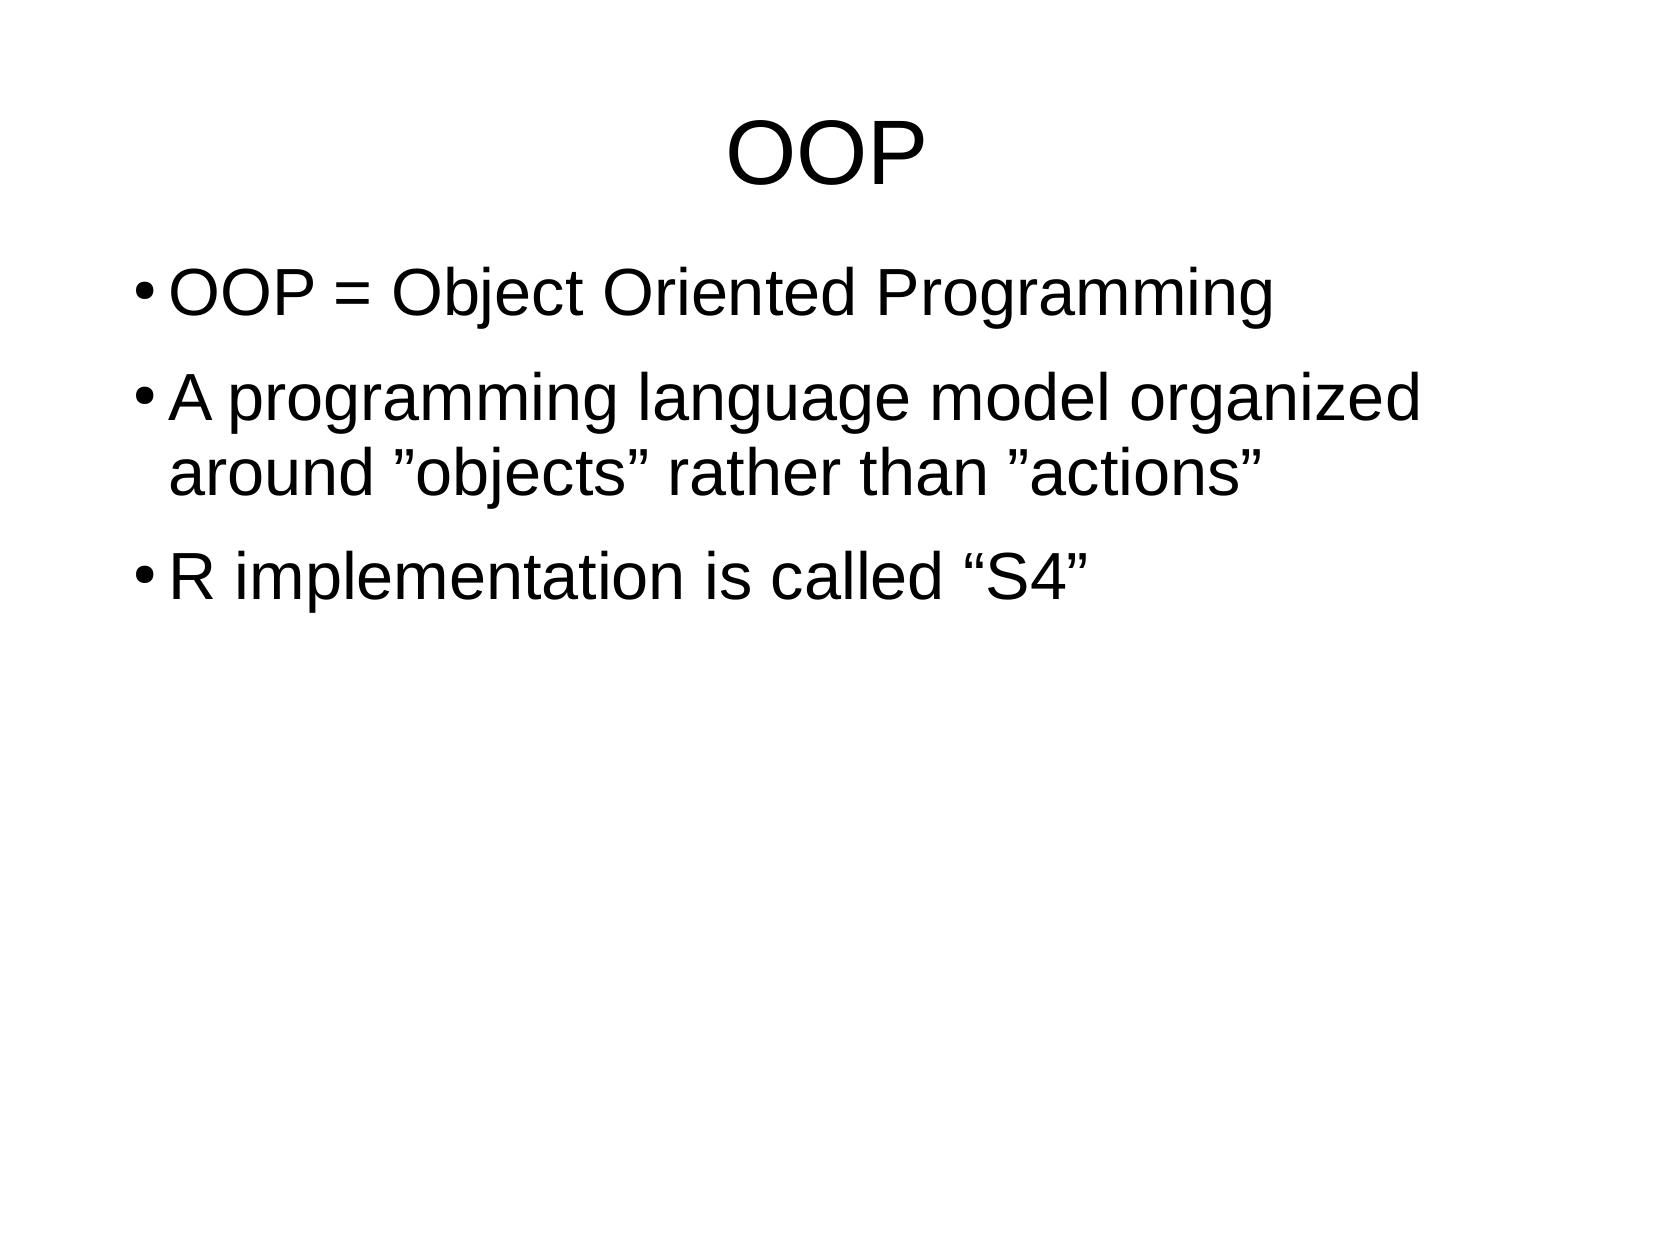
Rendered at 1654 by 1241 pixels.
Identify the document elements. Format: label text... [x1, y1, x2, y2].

text_box OOP = Object Oriented Programming A programming language model organized around ”objects” rather than ”actions” R implementation is called “S4” [118, 248, 1571, 621]
title OOP [82, 49, 1571, 257]
